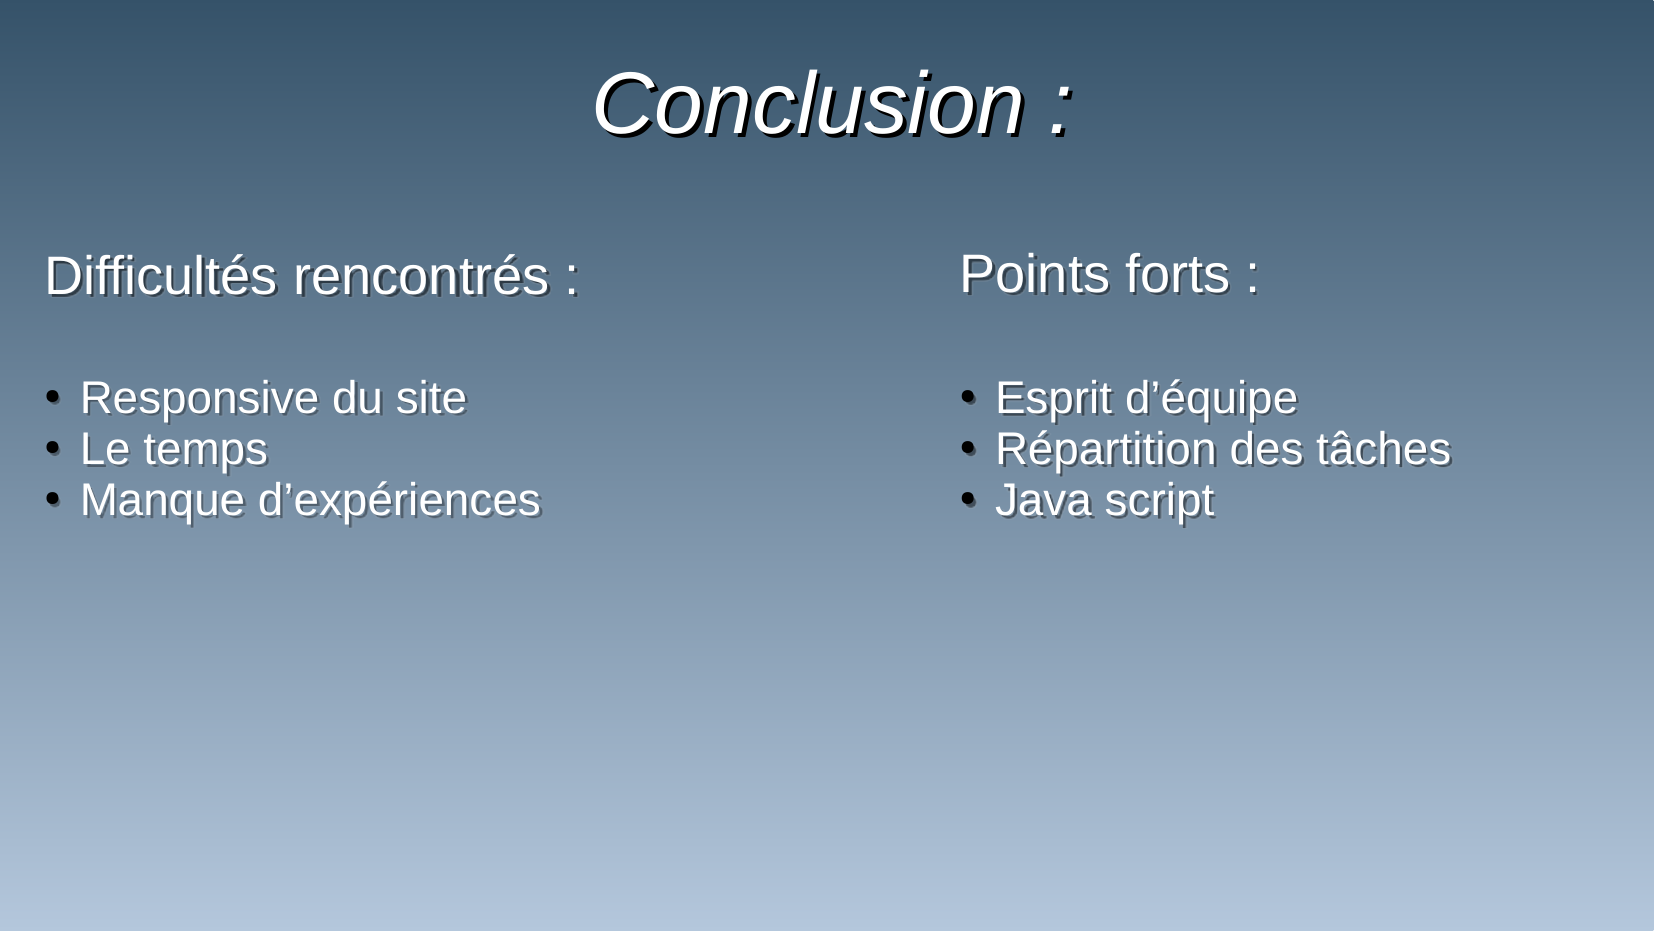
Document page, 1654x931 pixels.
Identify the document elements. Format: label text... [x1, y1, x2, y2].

text_box Responsive du site Le temps Manque d’expériences [29, 364, 739, 585]
text_box Points forts : [944, 236, 1477, 312]
text_box Difficultés rencontrés : [29, 238, 680, 314]
title Conclusion : [88, 0, 1577, 207]
text_box Esprit d’équipe Répartition des tâches Java script [944, 364, 1595, 533]
